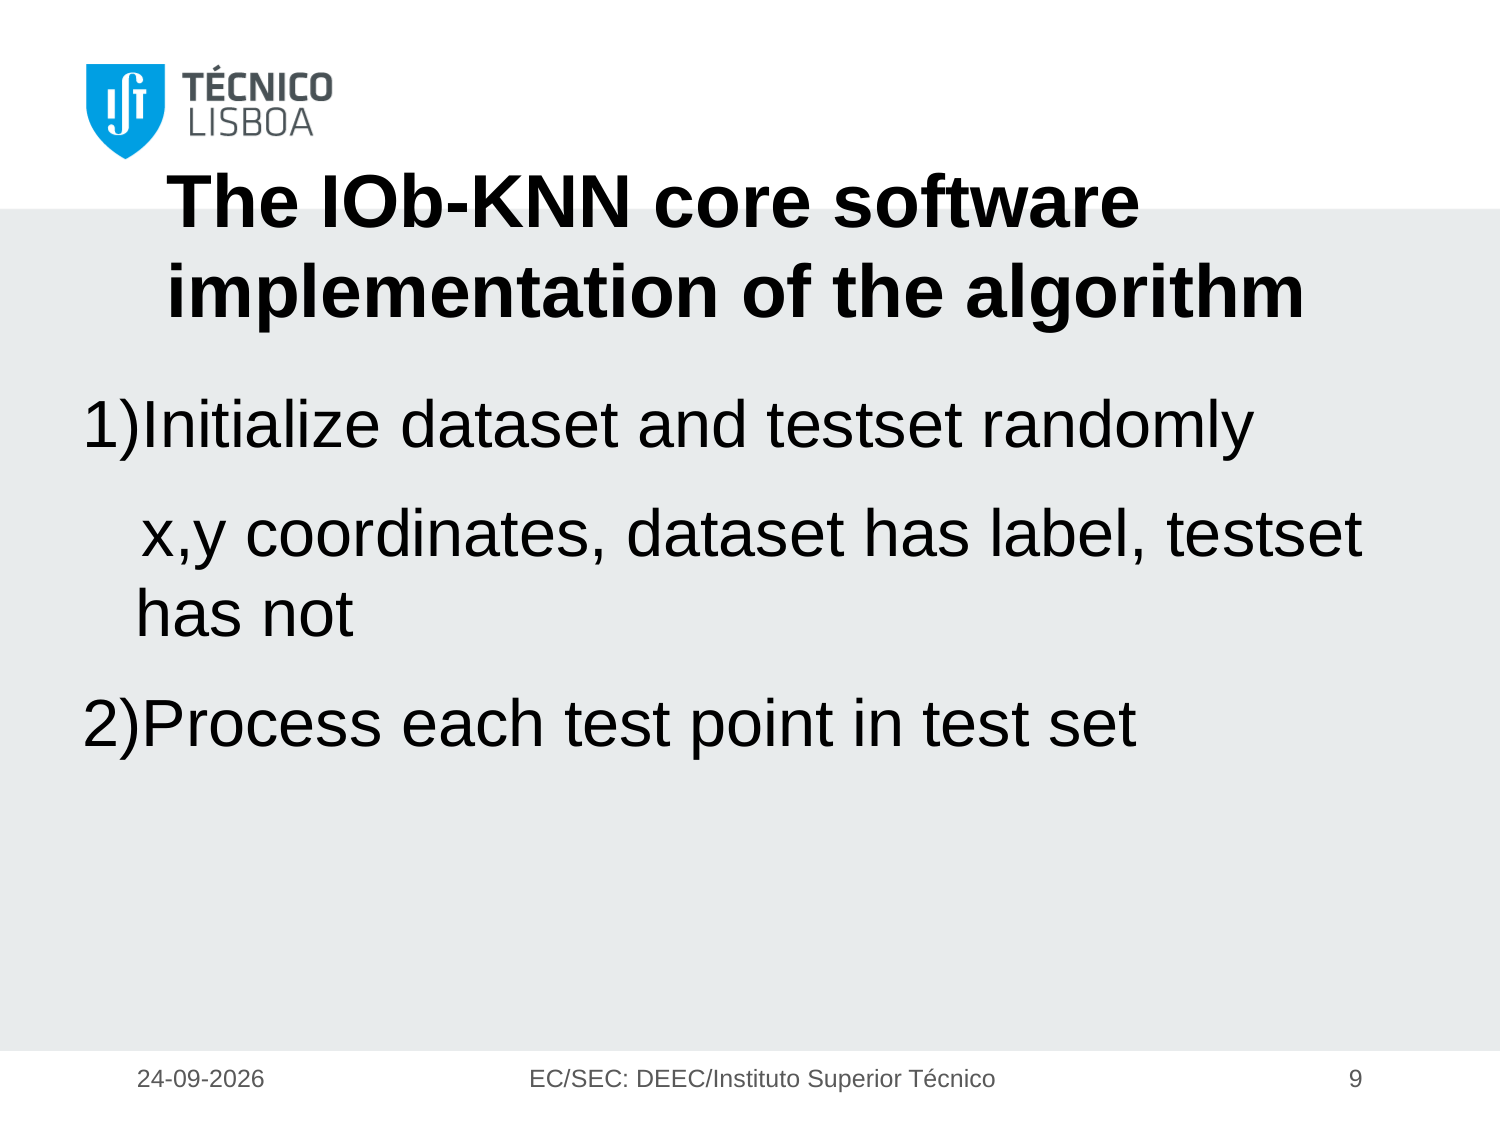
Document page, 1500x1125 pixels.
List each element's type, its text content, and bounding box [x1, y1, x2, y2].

slide_number 27-10-2020 [121, 1052, 425, 1103]
slide_number <number> [1077, 1052, 1378, 1103]
footer EC/SEC: DEEC/Instituto Superior Técnico [512, 1052, 1021, 1103]
picture [0, 0, 1500, 1125]
title The IOb-KNN core software implementation of the algorithm [151, 171, 1466, 314]
list Initialize dataset and testset randomly x,y coordinates, dataset has label, testset has not Process each test point in test set [64, 380, 1388, 995]
